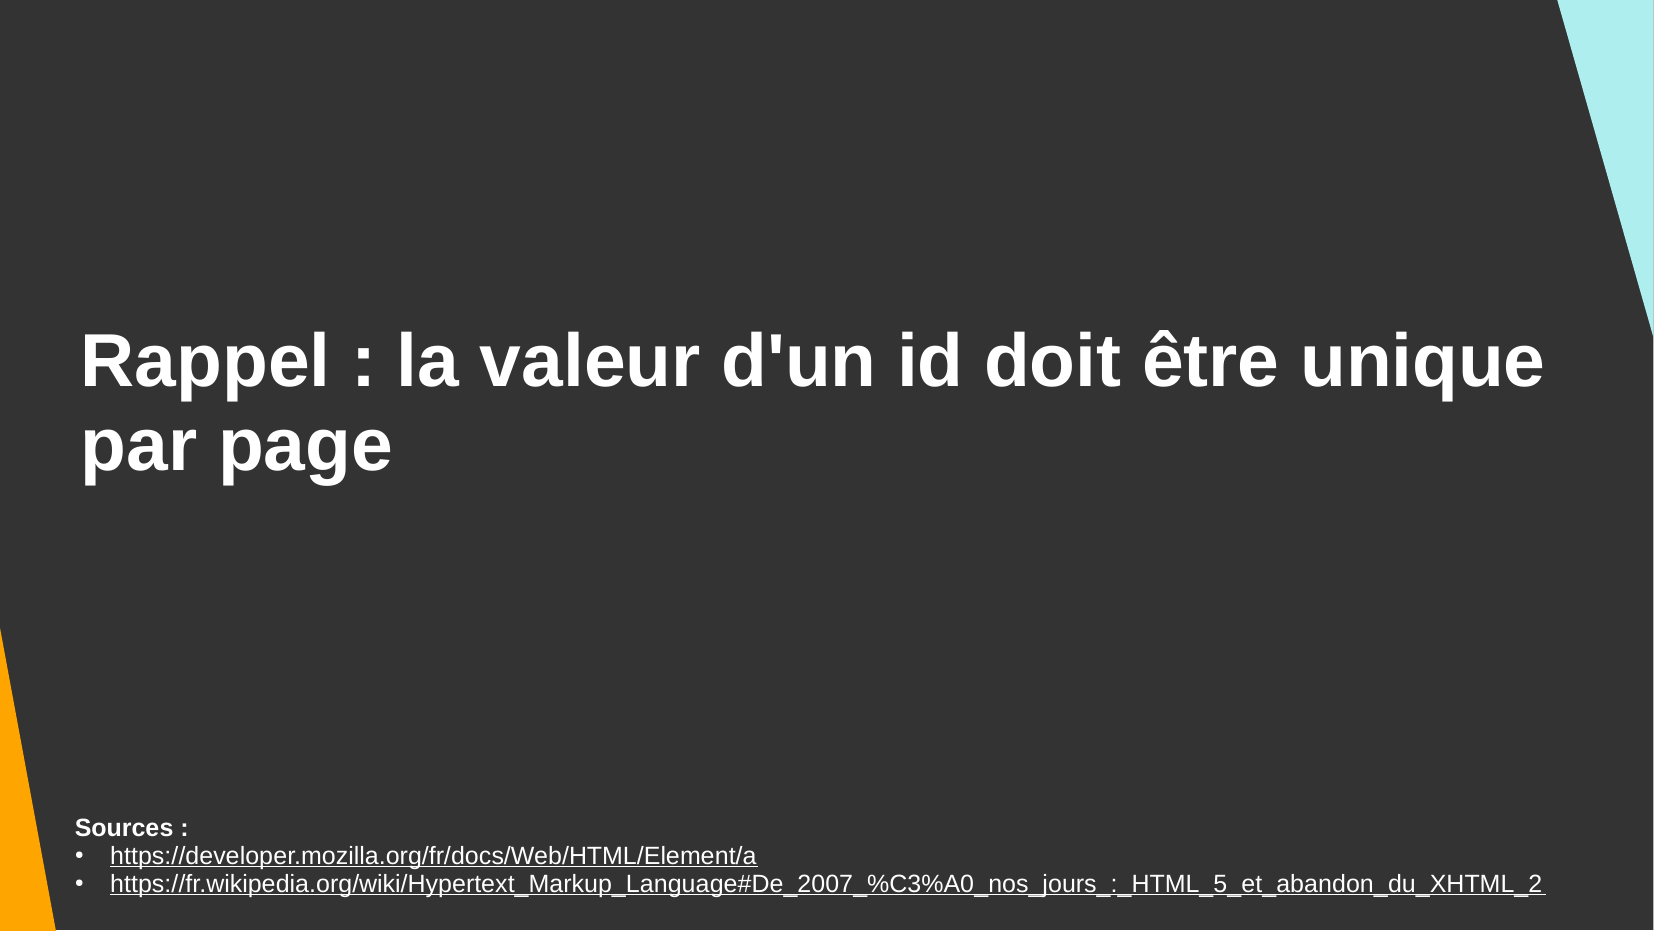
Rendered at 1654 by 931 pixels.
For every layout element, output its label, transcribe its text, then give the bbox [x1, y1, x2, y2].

list Rappel : la valeur d'un id doit être unique par page [80, 318, 1605, 532]
text_box Sources : https://developer.mozilla.org/fr/docs/Web/HTML/Element/a https://fr.wikipedia.org/wiki/Hypertext_Markup_Language#De_2007_%C3%A0_nos_jours_:_HTML_5_et_abandon_du_XHTML_2 [60, 806, 1642, 931]
text_box [0, 627, 56, 931]
text_box [1557, 0, 1654, 340]
